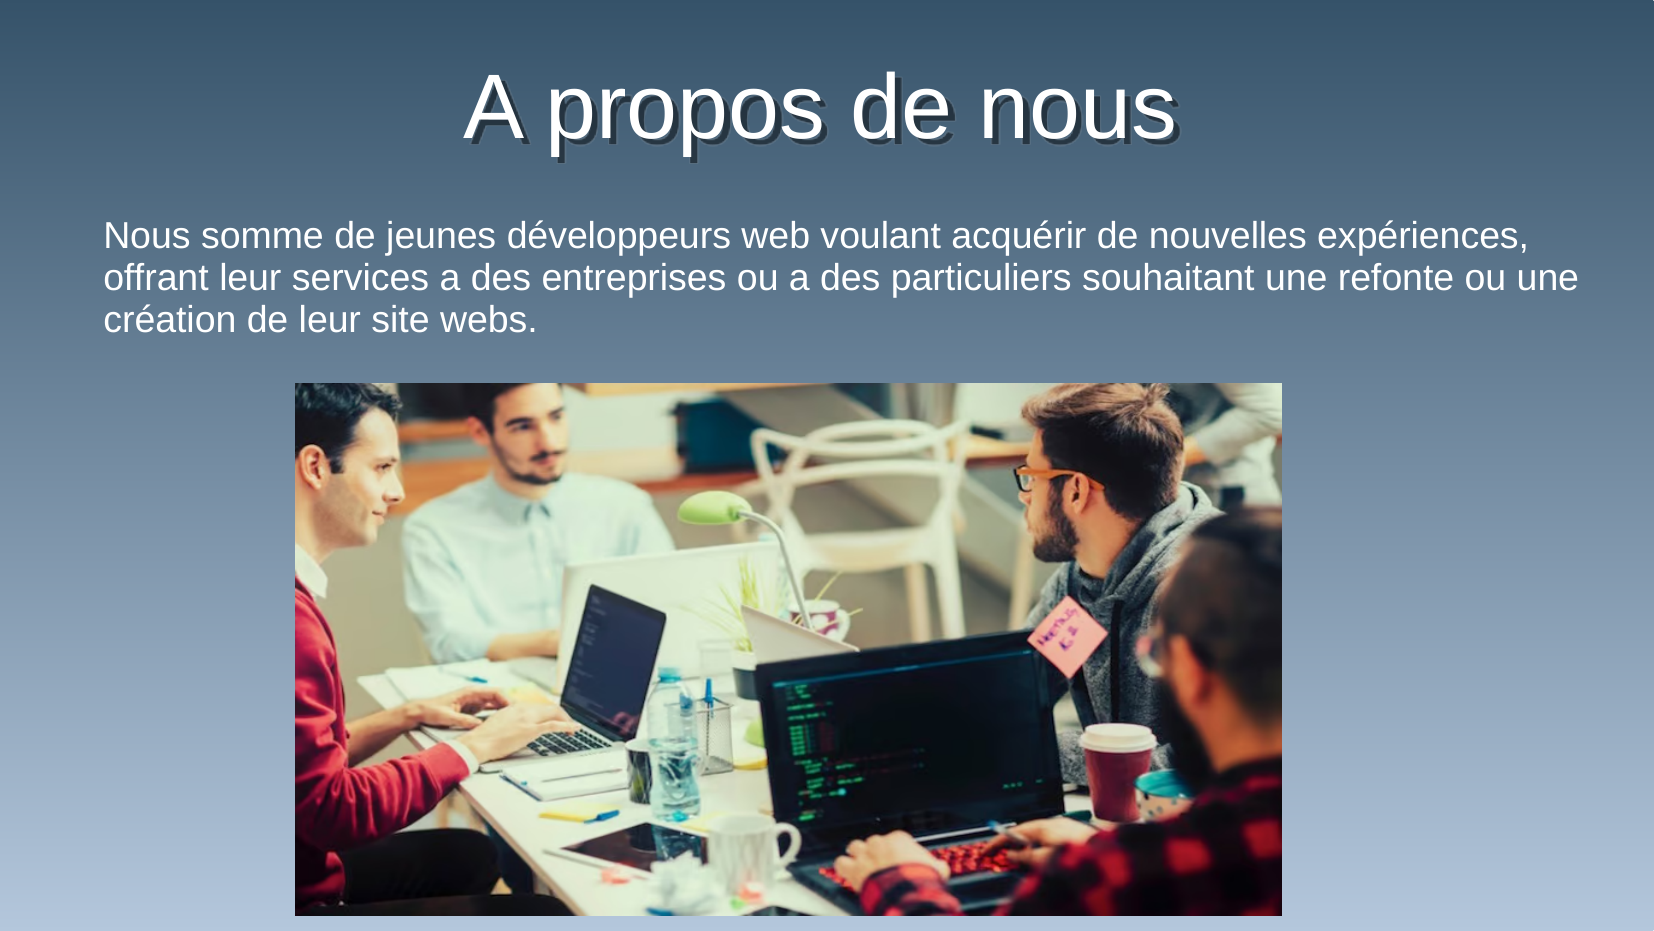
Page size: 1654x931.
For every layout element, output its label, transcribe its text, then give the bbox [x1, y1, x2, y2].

title A propos de nous [76, 29, 1565, 185]
picture [295, 383, 1282, 916]
text_box Nous somme de jeunes développeurs web voulant acquérir de nouvelles expériences, offrant leur services a des entreprises ou a des particuliers souhaitant une refonte ou une création de leur site webs. [88, 206, 1625, 348]
